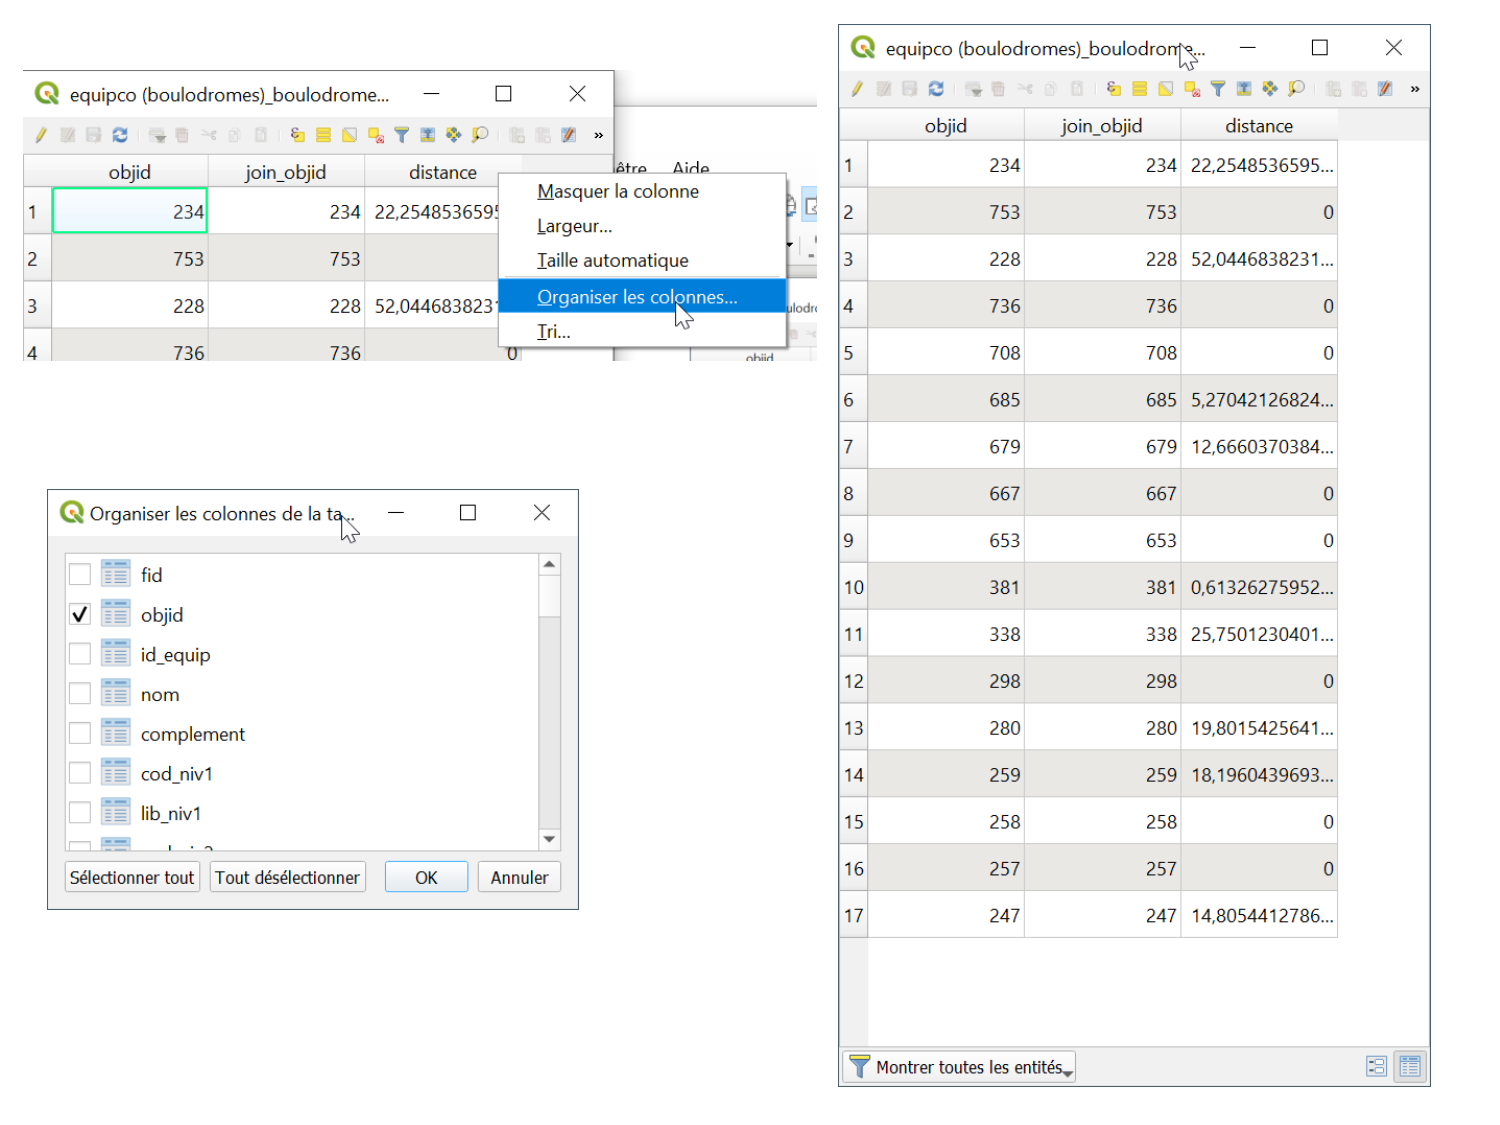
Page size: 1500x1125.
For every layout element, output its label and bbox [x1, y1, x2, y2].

picture [23, 70, 817, 361]
picture [47, 489, 579, 910]
picture [838, 24, 1431, 1087]
